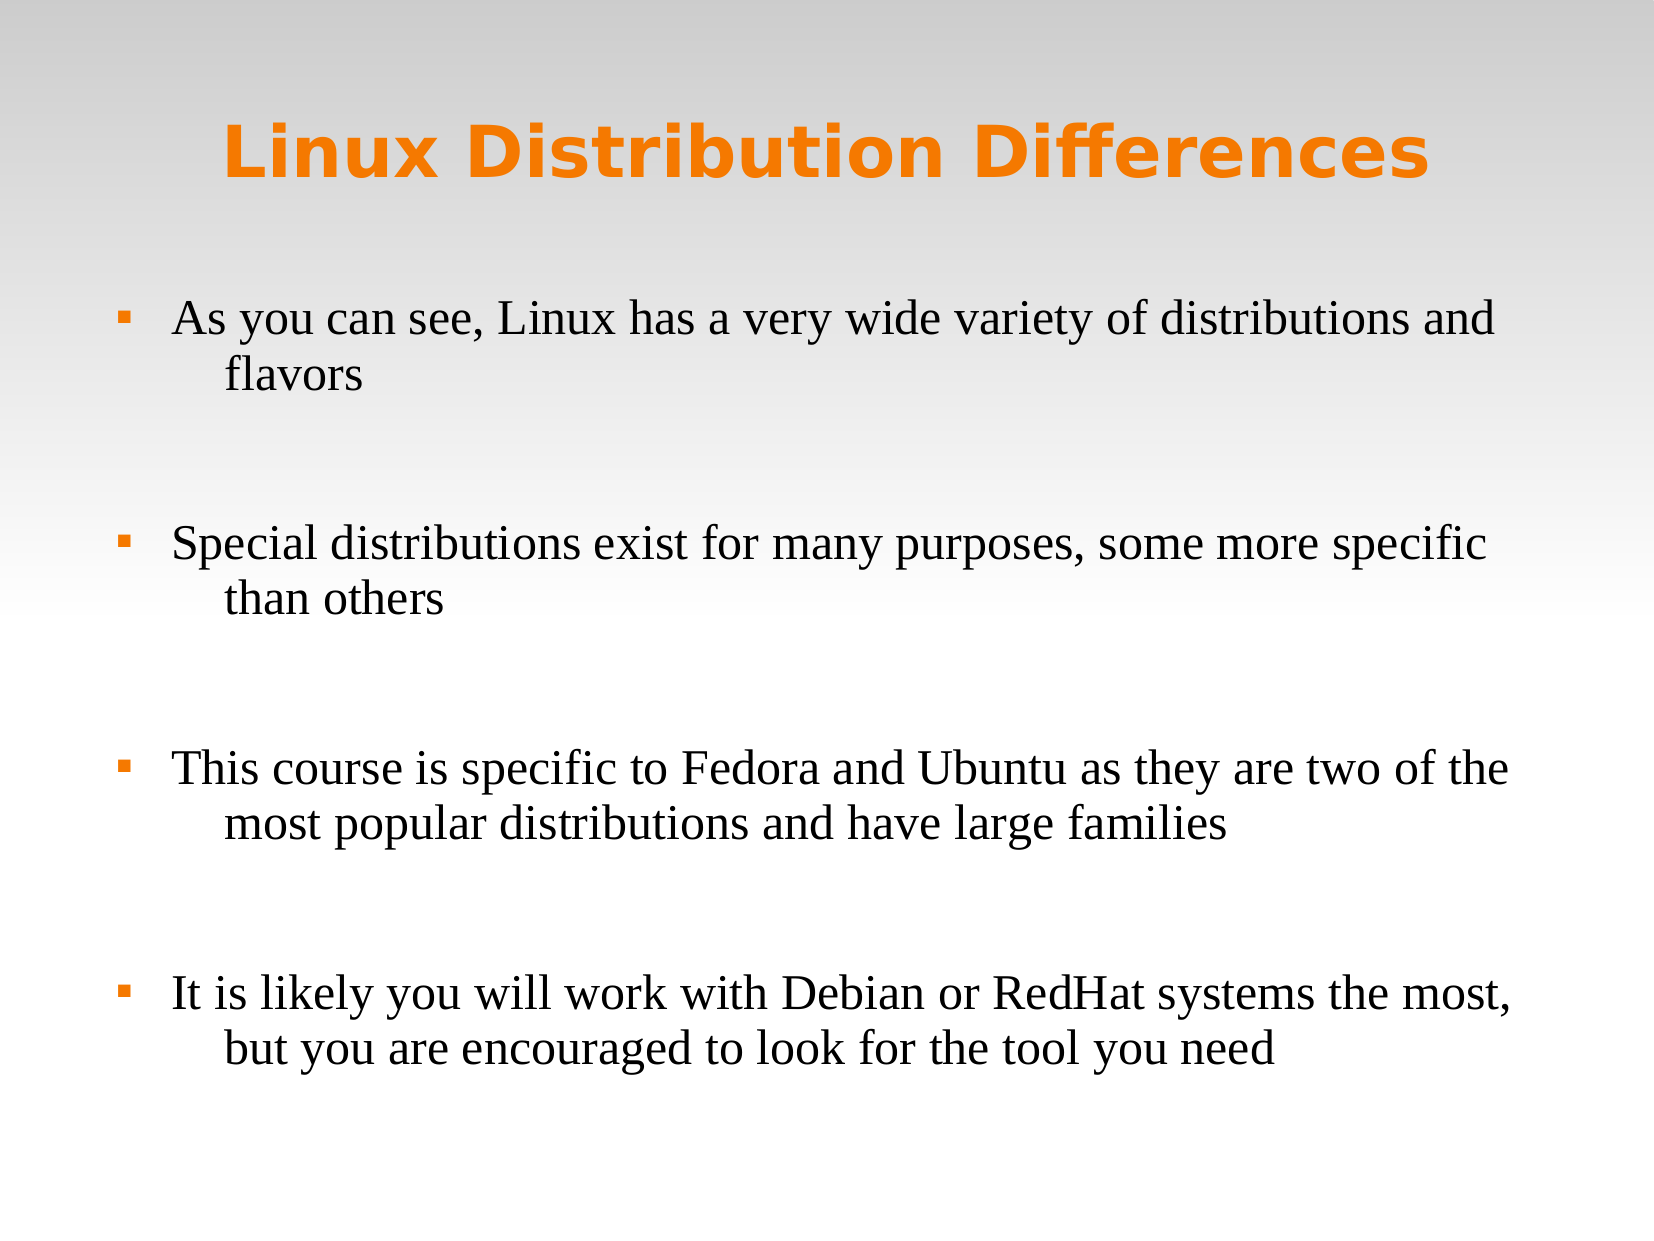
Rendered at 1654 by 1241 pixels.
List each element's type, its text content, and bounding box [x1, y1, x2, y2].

title Linux Distribution Differences [82, 49, 1571, 257]
list As you can see, Linux has a very wide variety of distributions and flavors Special distributions exist for many purposes, some more specific than others This course is specific to Fedora and Ubuntu as they are two of the most popular distributions and have large families It is likely you will work with Debian or RedHat systems the most, but you are encouraged to look for the tool you need [82, 290, 1571, 1133]
